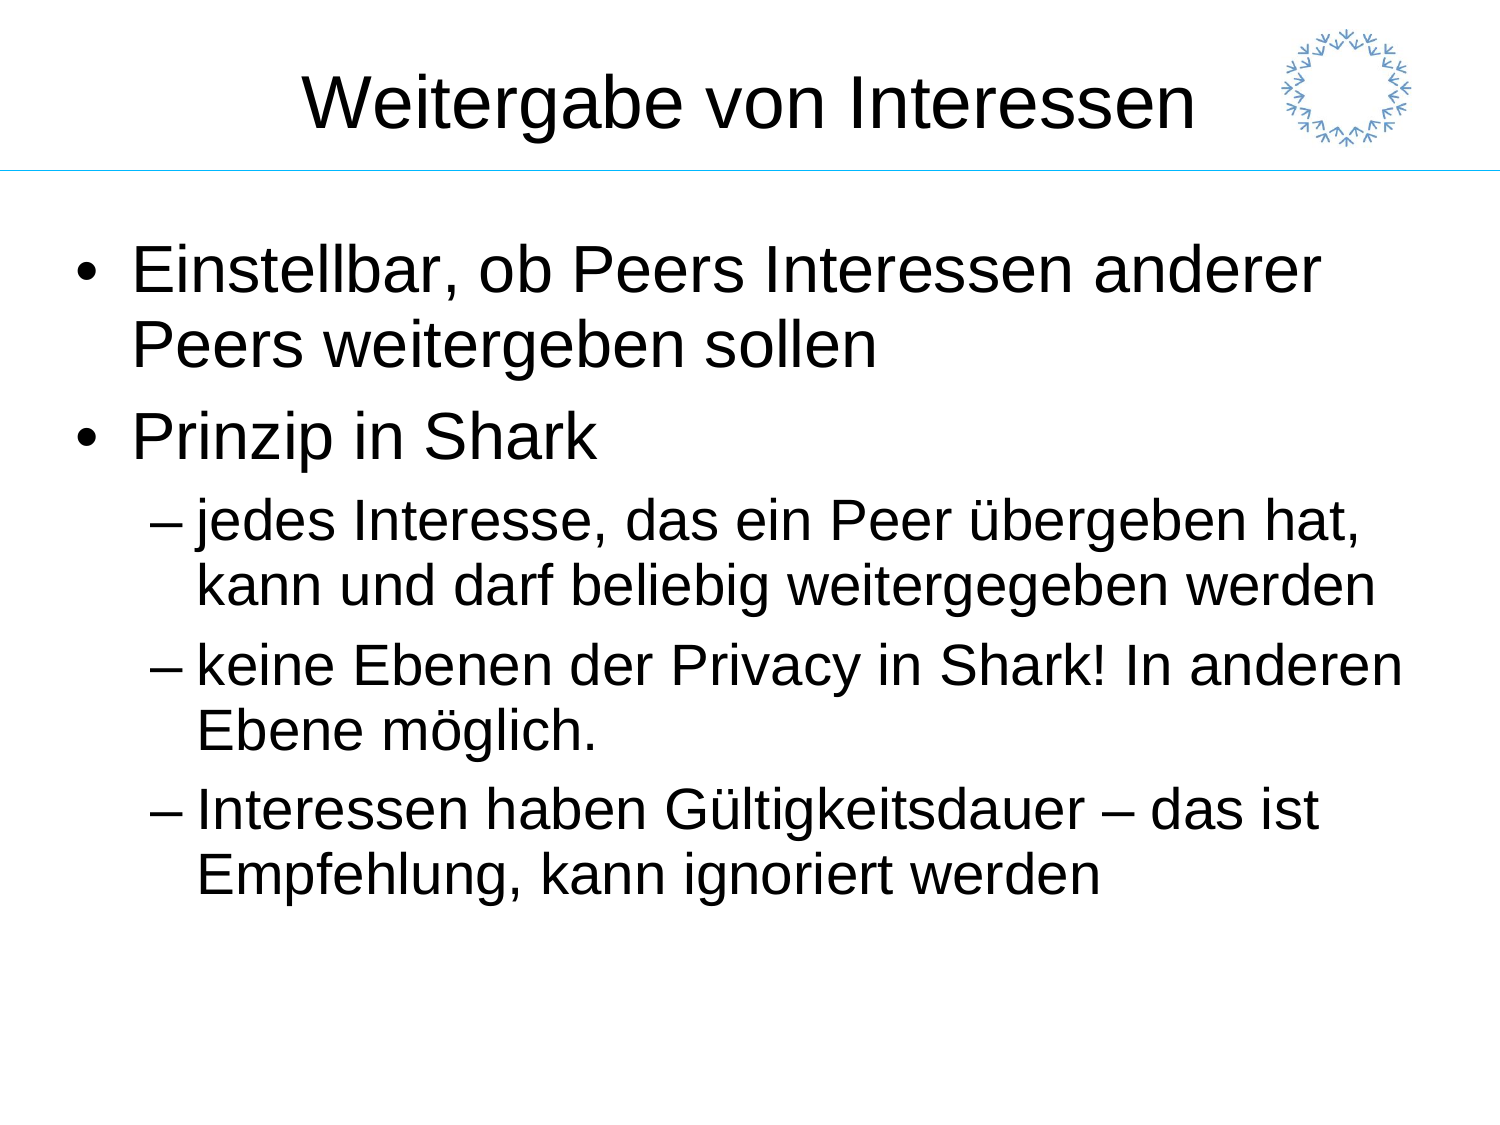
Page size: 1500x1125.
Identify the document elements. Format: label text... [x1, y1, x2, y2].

picture [1281, 29, 1412, 57]
title Weitergabe von Interessen [75, 57, 1426, 148]
list Einstellbar, ob Peers Interessen anderer Peers weitergeben sollen Prinzip in Shark jedes Interesse, das ein Peer übergeben hat, kann und darf beliebig weitergegeben werden keine Ebenen der Privacy in Shark! In anderen Ebene möglich. Interessen haben Gültigkeitsdauer – das ist Empfehlung, kann ignoriert werden [75, 232, 1426, 986]
